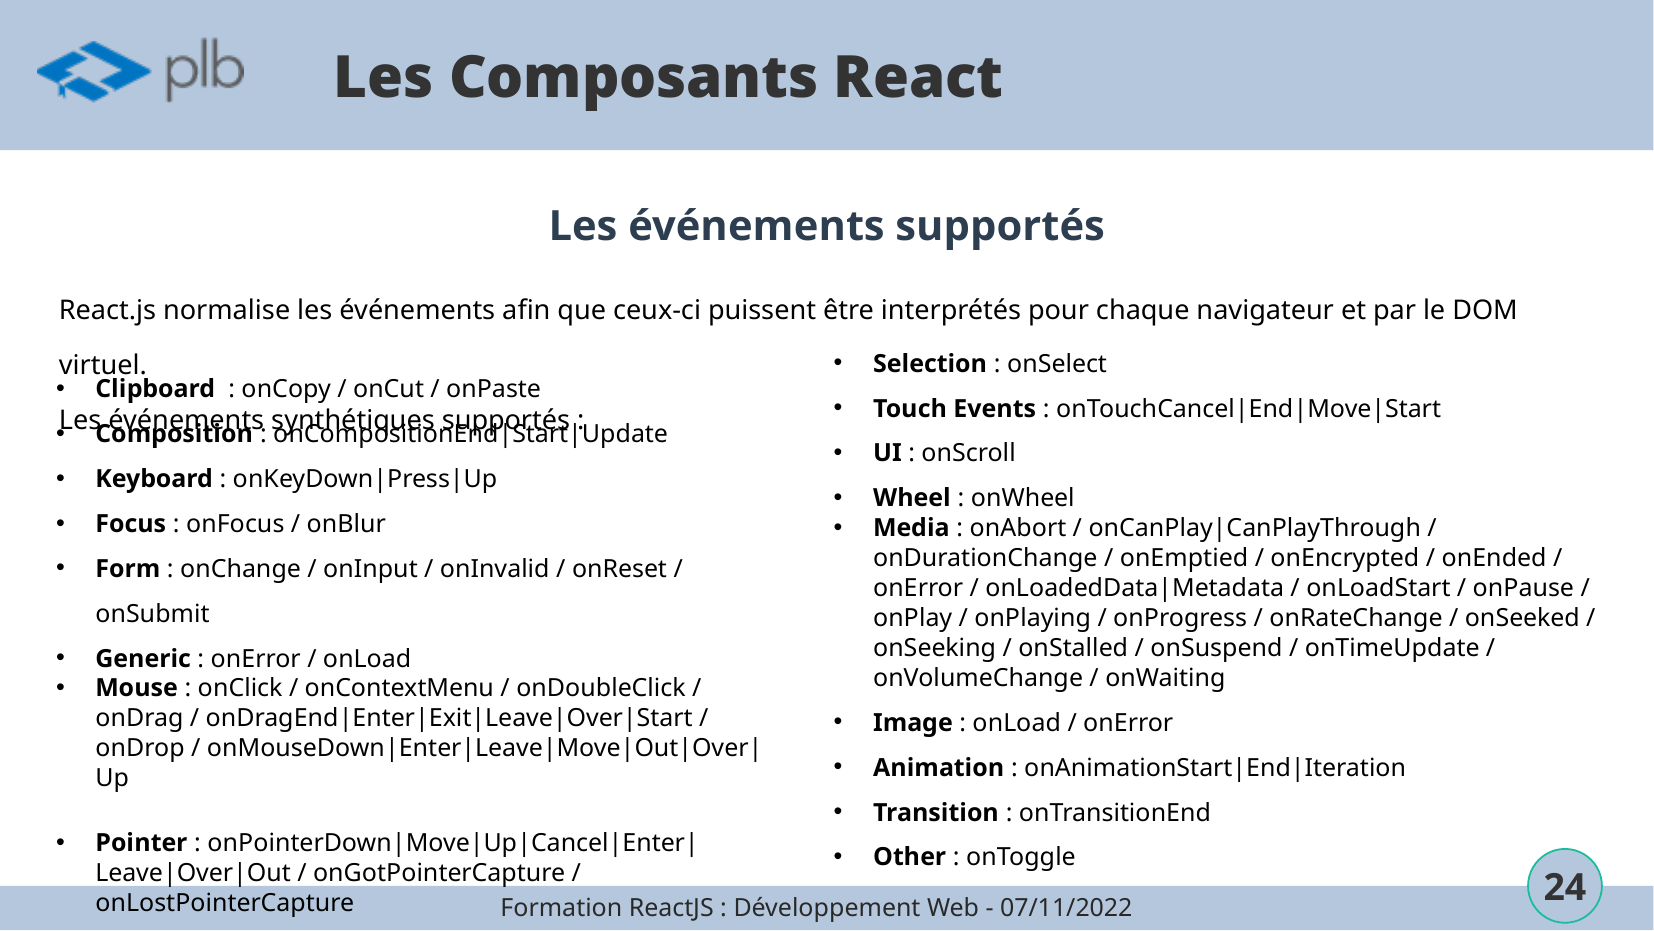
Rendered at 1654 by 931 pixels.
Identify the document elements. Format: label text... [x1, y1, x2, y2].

text_box React.js normalise les événements afin que ceux-ci puissent être interprétés pour chaque navigateur et par le DOM virtuel. Les événements synthétiques supportés : [59, 272, 1595, 354]
text_box Formation ReactJS : Développement Web - 07/11/2022 [461, 888, 1173, 926]
title Les Composants React [333, 0, 1613, 151]
text_box Les événements supportés [59, 195, 1595, 238]
picture [37, 33, 244, 113]
text_box Selection : onSelect Touch Events : onTouchCancel|End|Move|Start UI : onScroll Wheel : onWheel Media : onAbort / onCanPlay|CanPlayThrough / onDurationChange / onEmptied / onEncrypted / onEnded / onError / onLoadedData|Metadata / onLoadStart / onPause / onPlay / onPlaying / onProgress / onRateChange / onSeeked / onSeeking / onStalled / onSuspend / onTimeUpdate / onVolumeChange / onWaiting Image : onLoad / onError Animation : onAnimationStart|End|Iteration Transition : onTransitionEnd Other : onToggle [819, 324, 1613, 901]
text_box Clipboard : onCopy / onCut / onPaste Composition : onCompositionEnd|Start|Update Keyboard : onKeyDown|Press|Up Focus : onFocus / onBlur Form : onChange / onInput / onInvalid / onReset / onSubmit Generic : onError / onLoad Mouse : onClick / onContextMenu / onDoubleClick / onDrag / onDragEnd|Enter|Exit|Leave|Over|Start / onDrop / onMouseDown|Enter|Leave|Move|Out|Over|Up Pointer : onPointerDown|Move|Up|Cancel|Enter|Leave|Over|Out / onGotPointerCapture / onLostPointerCapture [41, 350, 788, 825]
